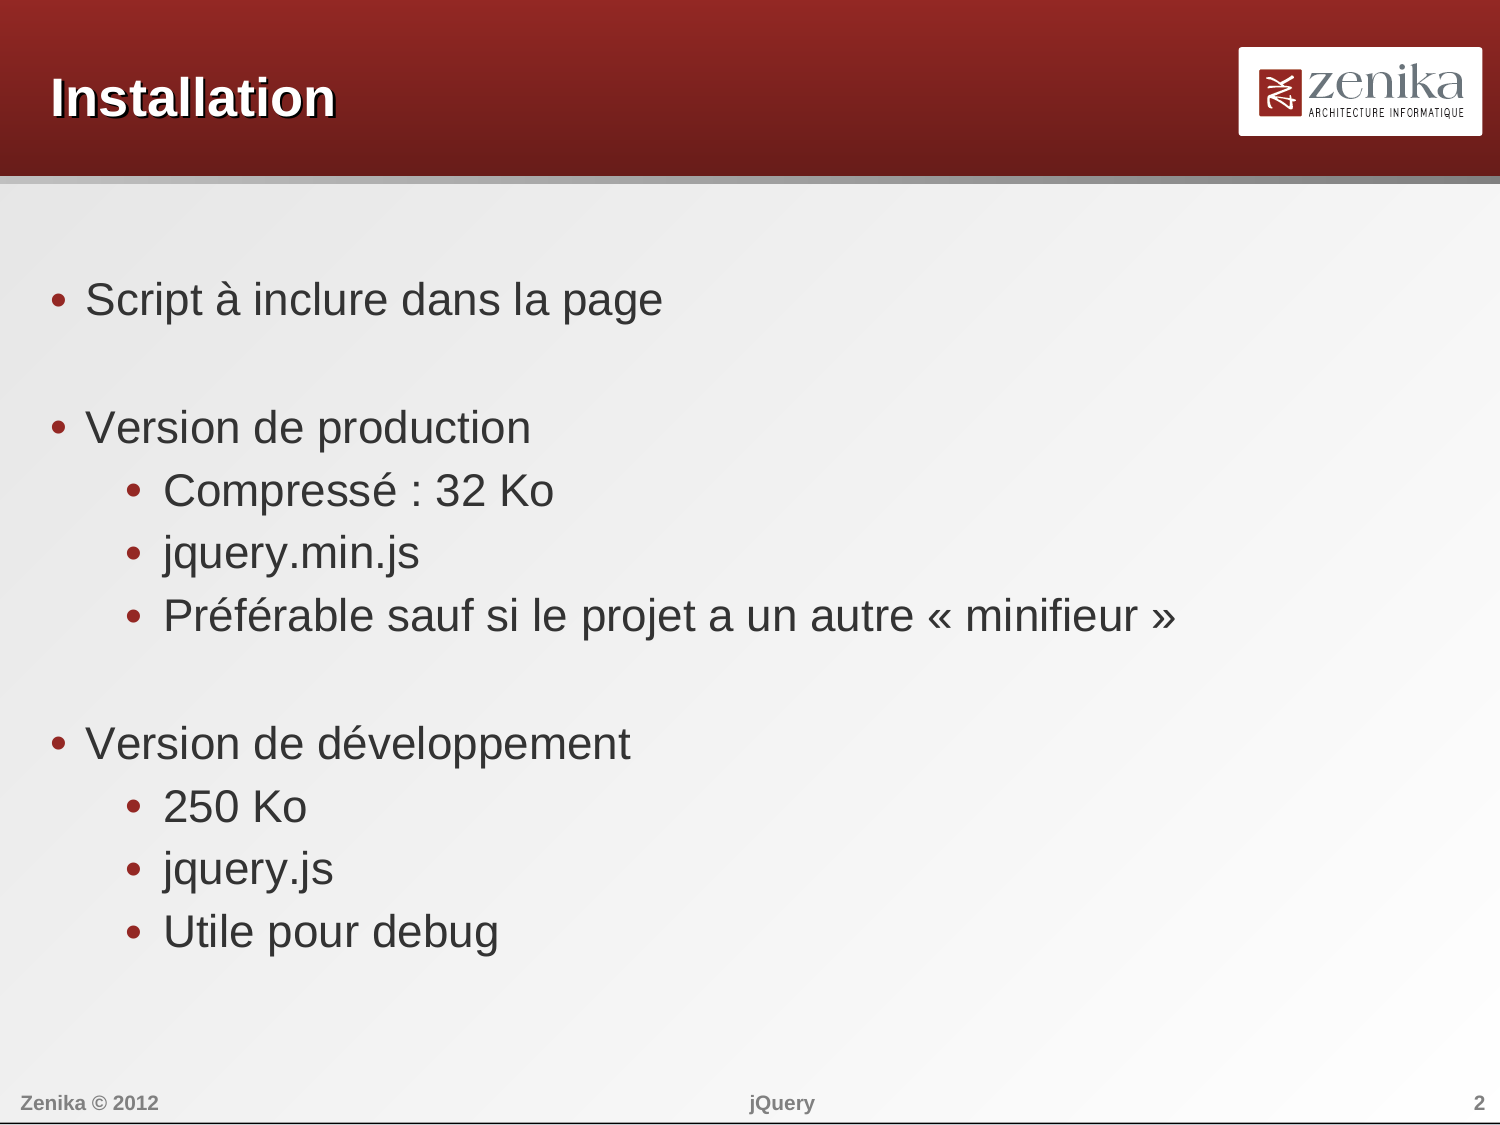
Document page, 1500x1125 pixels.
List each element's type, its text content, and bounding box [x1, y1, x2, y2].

picture [1257, 58, 1464, 125]
list Script à inclure dans la page Version de production Compressé : 32 Ko jquery.min.js Préférable sauf si le projet a un autre « minifieur » Version de développement 250 Ko jquery.js Utile pour debug [50, 208, 1435, 958]
title Installation [50, 3, 1206, 192]
